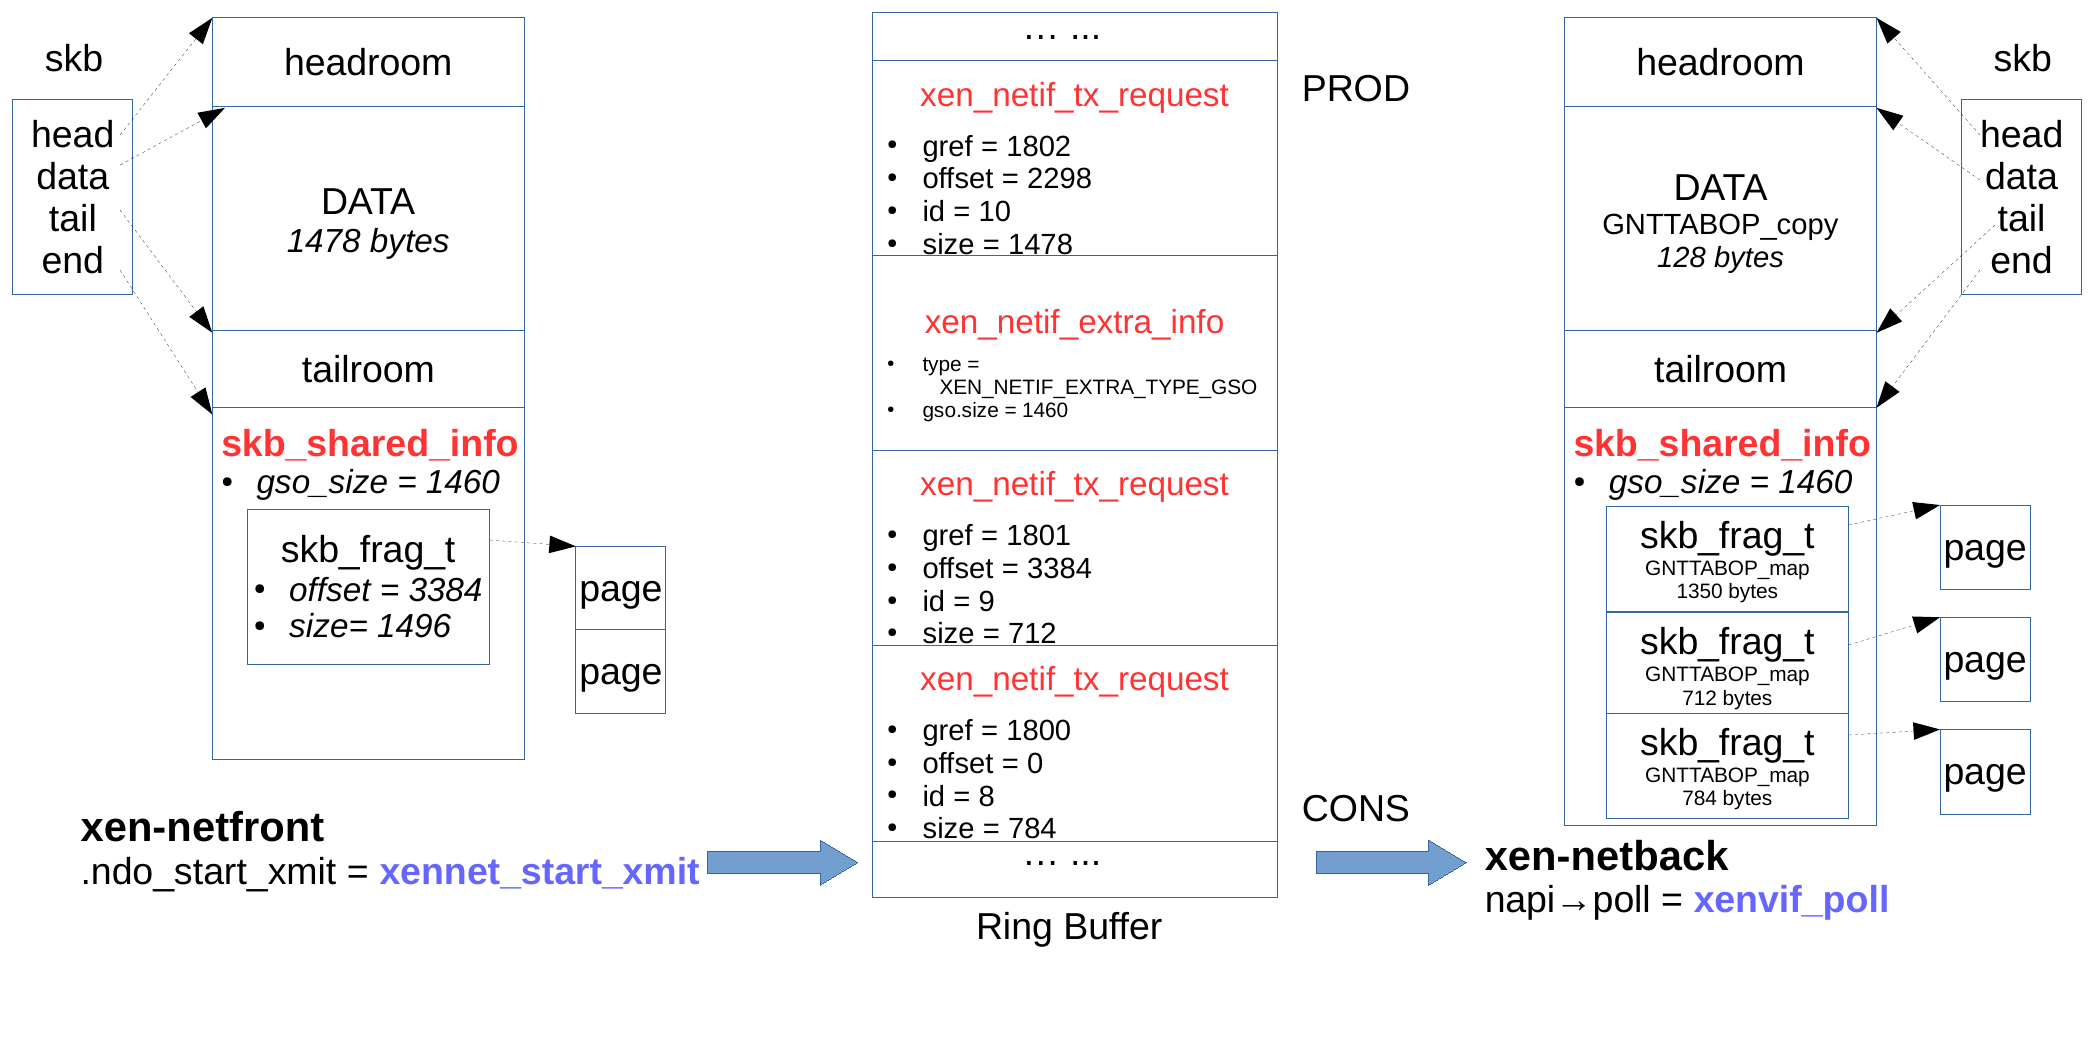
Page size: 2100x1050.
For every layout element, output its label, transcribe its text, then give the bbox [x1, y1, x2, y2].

text_box DATA GNTTABOP_copy 128 bytes [1564, 106, 1877, 330]
text_box skb_frag_t offset = 3384 size= 1496 [247, 509, 490, 665]
text_box page [1940, 617, 2031, 702]
text_box … ... [1007, 824, 1117, 882]
text_box PROD [1287, 60, 1426, 117]
text_box page [1940, 505, 2031, 590]
text_box skb_shared_info gso_size = 1460 [206, 414, 546, 509]
text_box xen_netif_tx_request gref = 1801 offset = 3384 id = 9 size = 712 [872, 450, 1278, 645]
text_box skb [30, 29, 118, 87]
text_box [1564, 509, 1877, 825]
text_box [212, 509, 525, 760]
text_box xen_netif_tx_request gref = 1800 offset = 0 id = 8 size = 784 [872, 645, 1278, 842]
text_box [872, 842, 1278, 898]
text_box headroom [212, 17, 525, 106]
text_box skb_frag_t GNTTABOP_map 712 bytes [1606, 612, 1849, 713]
text_box xen-netfront .ndo_start_xmit = xennet_start_xmit [65, 796, 715, 901]
text_box CONS [1287, 780, 1426, 837]
text_box [212, 408, 525, 414]
text_box head data tail end [12, 99, 133, 295]
text_box [1564, 408, 1877, 414]
text_box [707, 840, 858, 886]
text_box Ring Buffer [961, 897, 1178, 955]
text_box tailroom [212, 330, 525, 408]
text_box skb_shared_info gso_size = 1460 [1558, 414, 1898, 509]
text_box xen_netif_extra_info type = XEN_NETIF_EXTRA_TYPE_GSO gso.size = 1460 [872, 255, 1278, 450]
text_box head data tail end [1961, 99, 2082, 295]
text_box page [575, 546, 666, 629]
text_box skb_frag_t GNTTABOP_map 784 bytes [1606, 713, 1849, 819]
text_box skb_frag_t GNTTABOP_map 1350 bytes [1606, 506, 1849, 612]
text_box xen_netif_tx_request gref = 1802 offset = 2298 id = 10 size = 1478 [872, 60, 1278, 255]
text_box skb [1978, 29, 2067, 87]
text_box [1316, 840, 1467, 886]
text_box [872, 12, 1278, 60]
text_box xen-netback napi→poll = xenvif_poll [1470, 825, 1905, 929]
text_box tailroom [1564, 330, 1877, 408]
text_box page [575, 629, 666, 714]
text_box DATA 1478 bytes [212, 106, 525, 330]
text_box … ... [1007, 0, 1117, 55]
text_box headroom [1564, 17, 1877, 106]
text_box page [1940, 729, 2031, 815]
